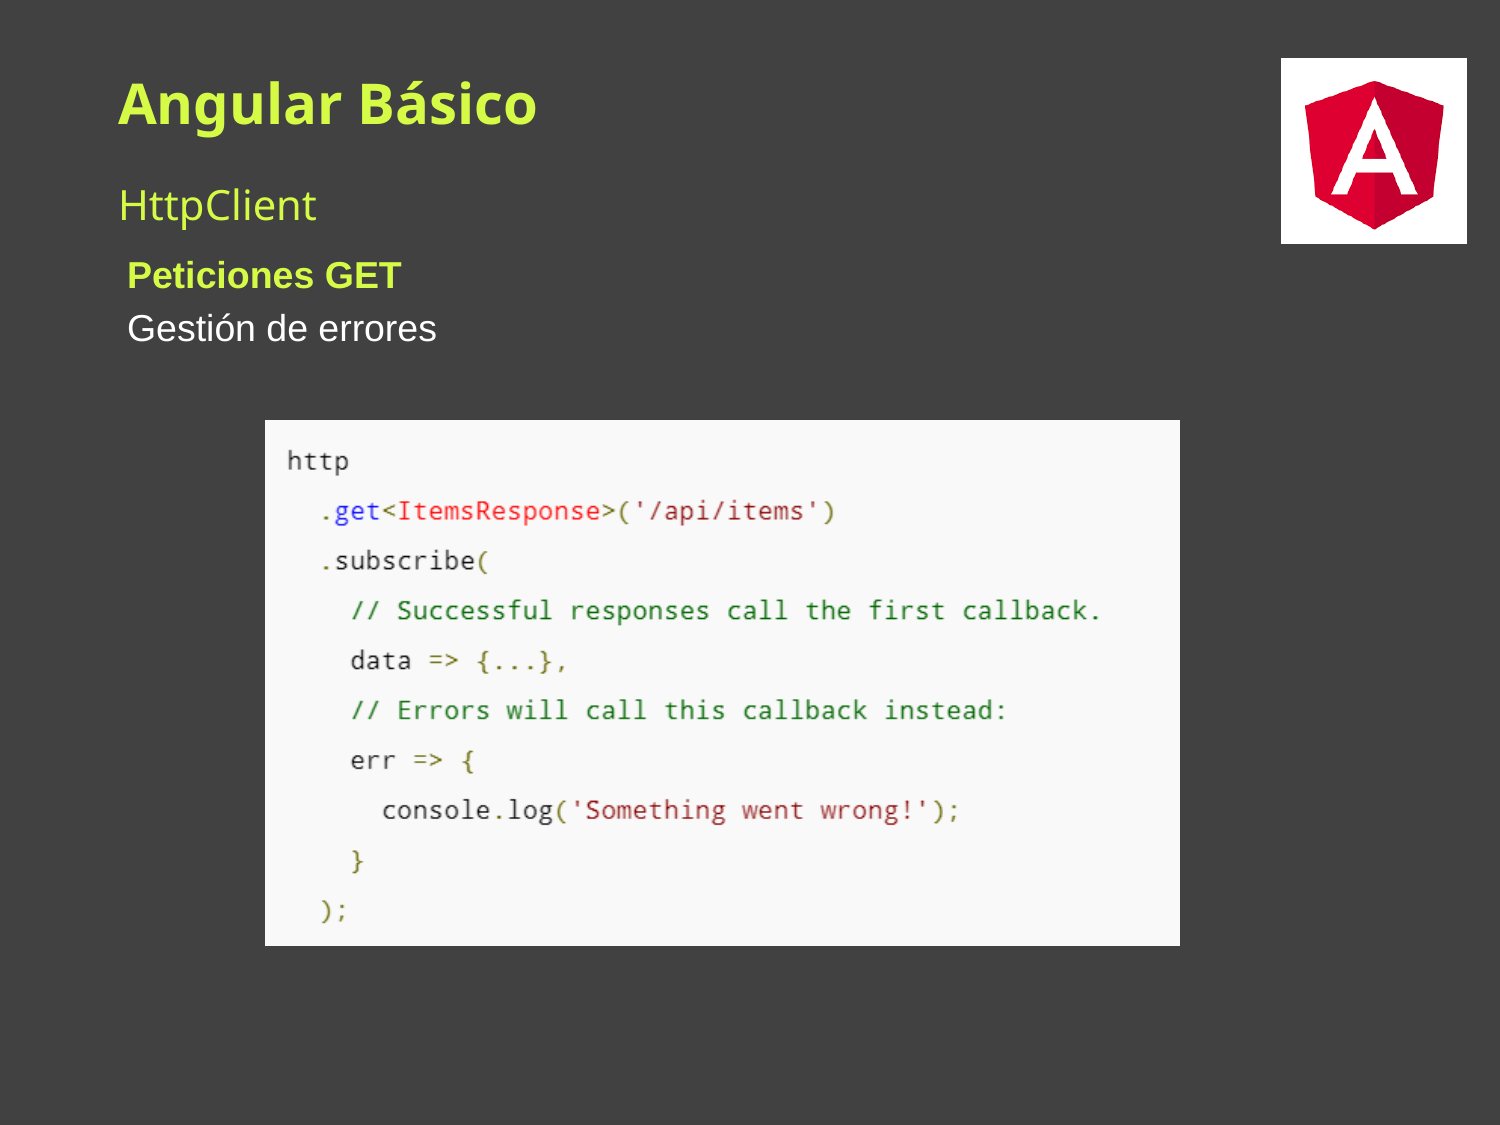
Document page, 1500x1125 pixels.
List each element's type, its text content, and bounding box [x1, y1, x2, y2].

title Angular Básico [103, 59, 1282, 144]
picture [1281, 58, 1467, 244]
picture [265, 420, 1180, 946]
list HttpClient [103, 163, 1282, 244]
text_box Peticiones GET Gestión de errores [112, 243, 1424, 1024]
